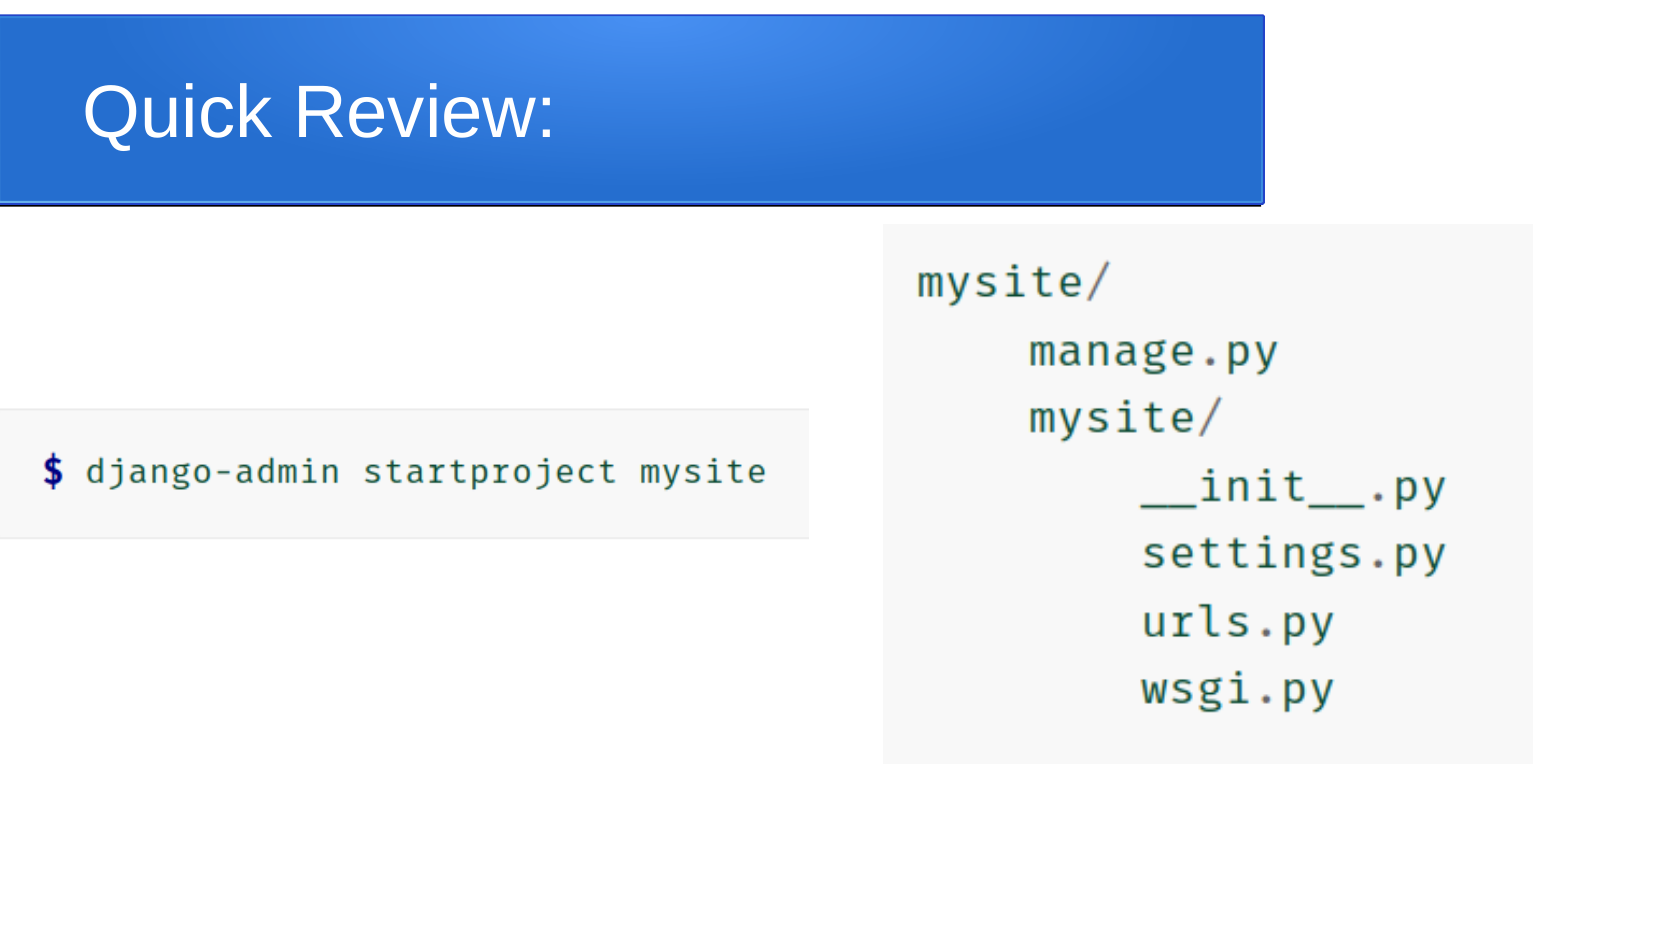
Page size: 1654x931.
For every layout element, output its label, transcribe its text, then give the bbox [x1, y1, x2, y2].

picture [883, 224, 1533, 764]
picture [0, 389, 809, 574]
title Quick Review: [82, 35, 1235, 189]
